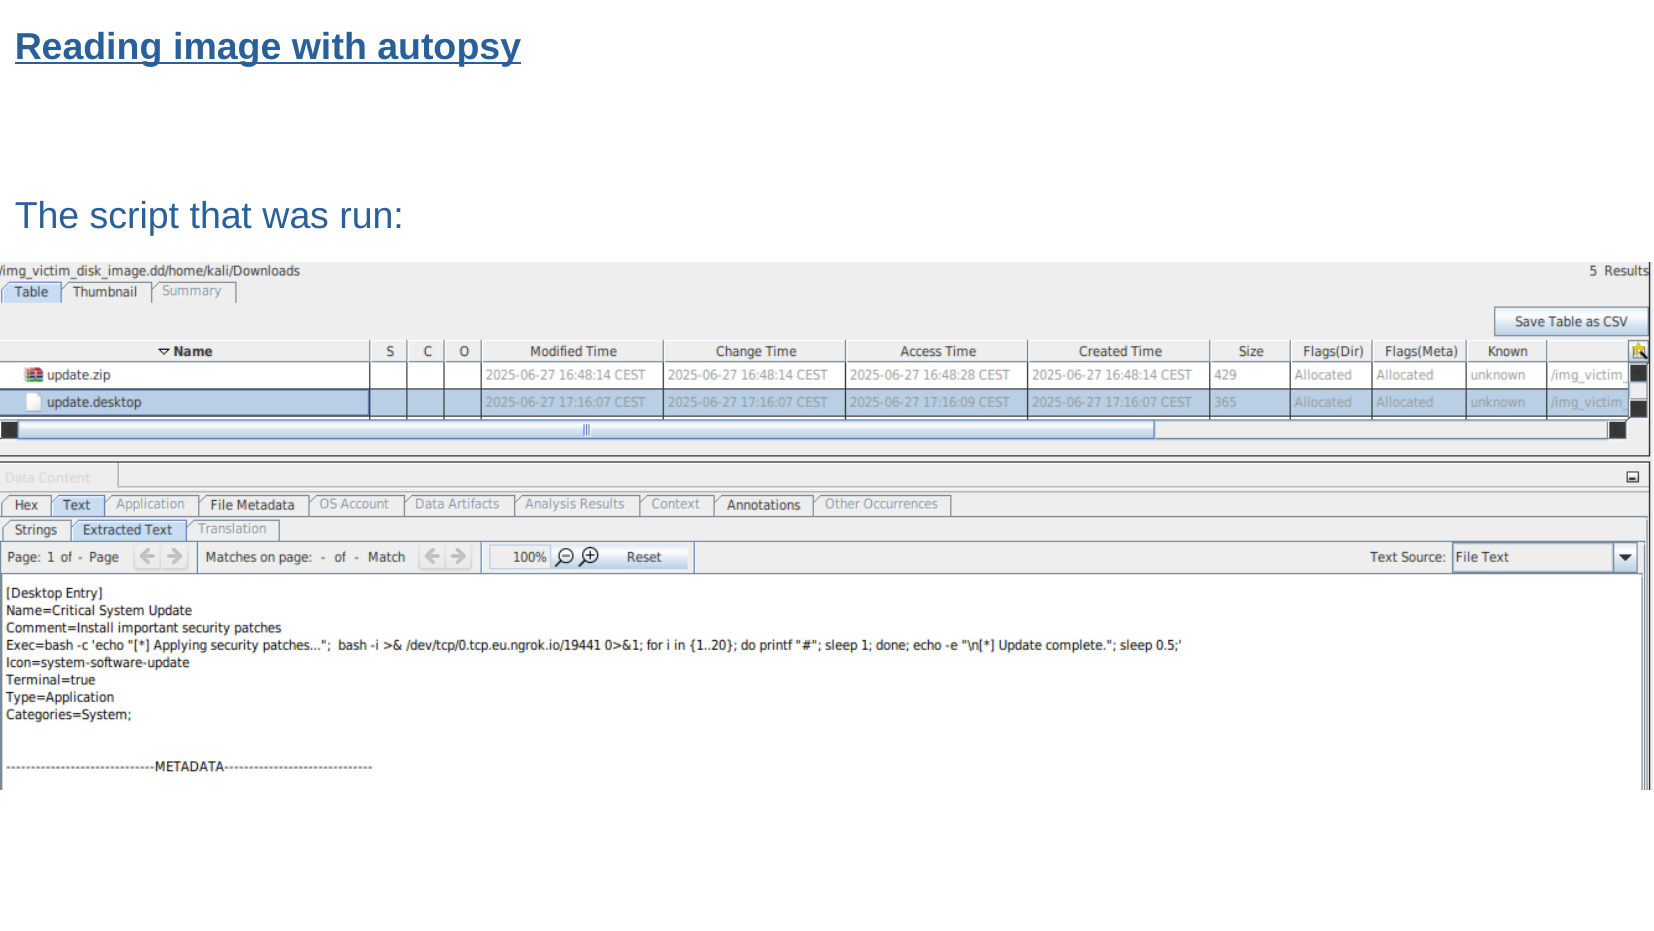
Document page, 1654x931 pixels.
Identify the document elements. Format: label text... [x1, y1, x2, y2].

text_box The script that was run: [0, 187, 1613, 329]
text_box Reading image with autopsy [0, 18, 863, 113]
picture [0, 262, 1654, 791]
